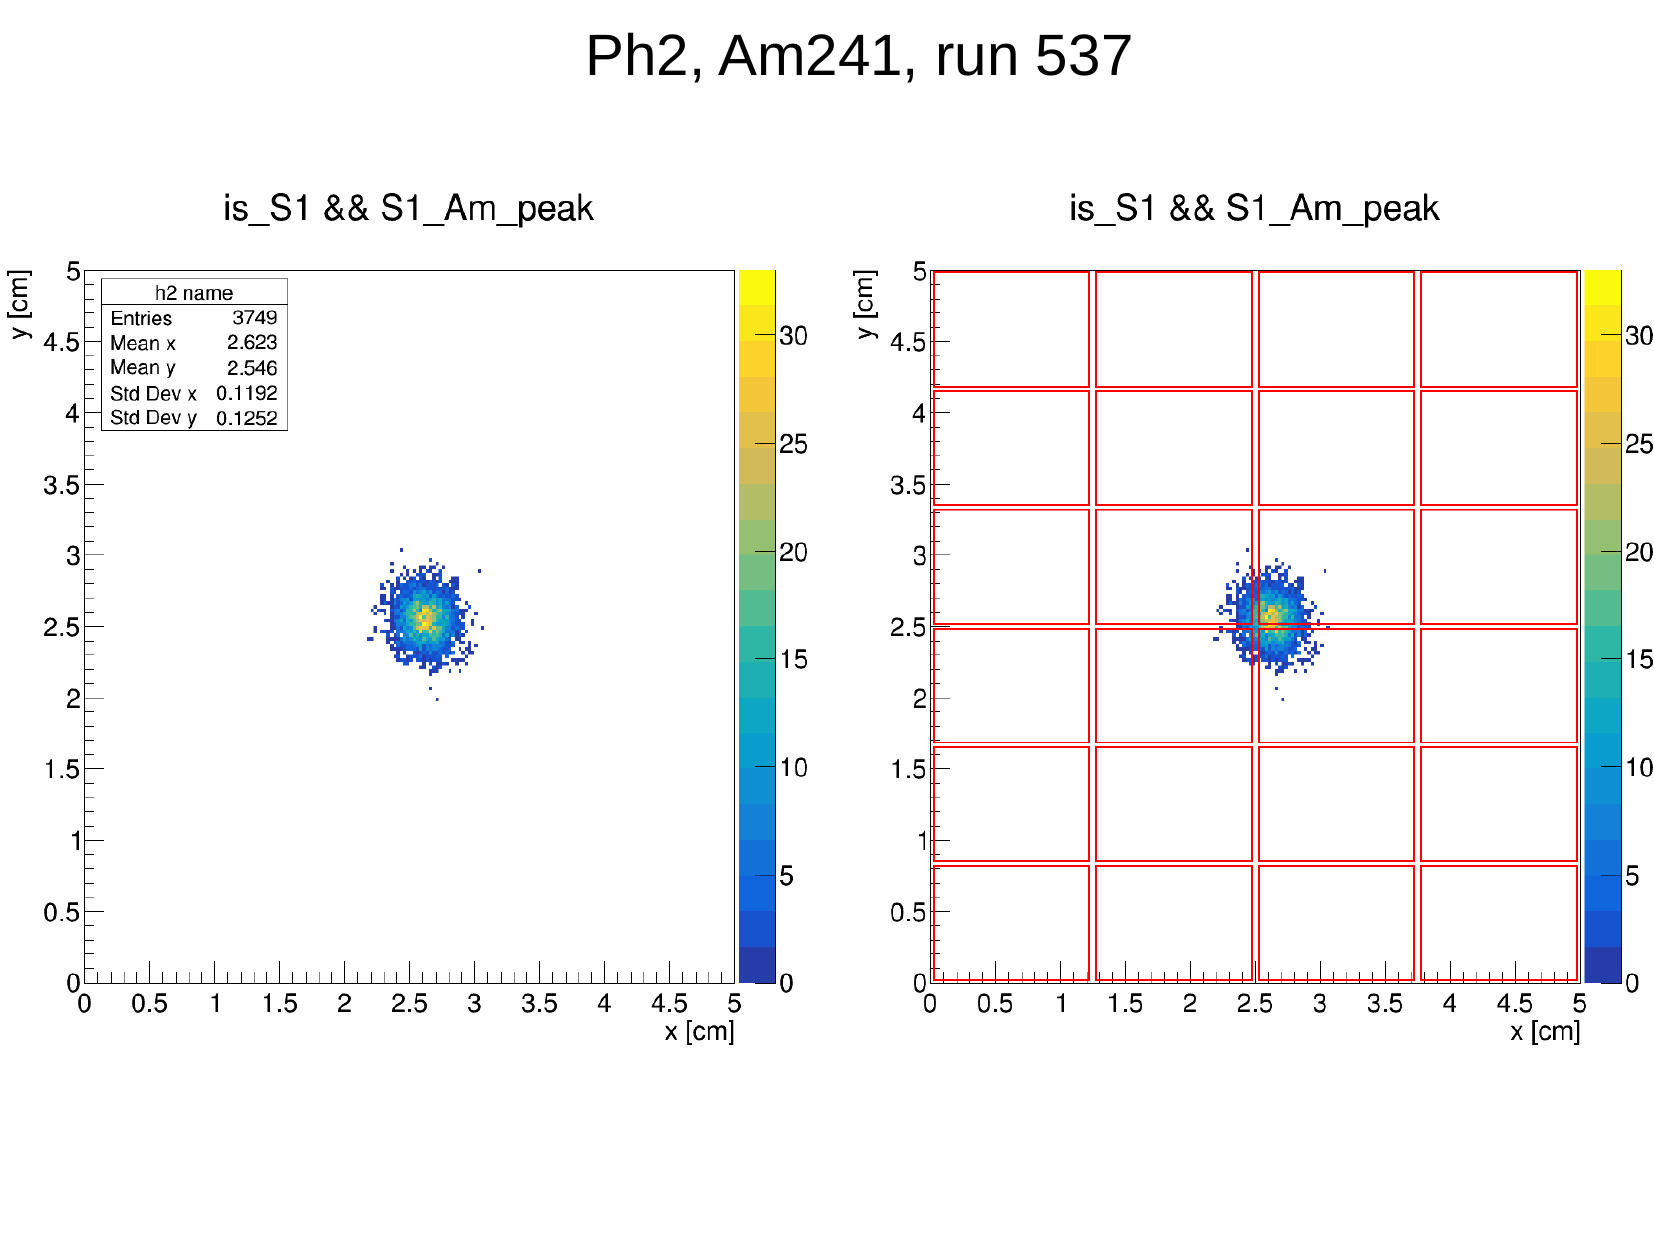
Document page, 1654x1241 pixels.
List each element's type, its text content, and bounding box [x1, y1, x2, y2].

text_box Ph2, Am241, run 537 [519, 15, 1201, 151]
picture [6, 179, 1654, 1052]
